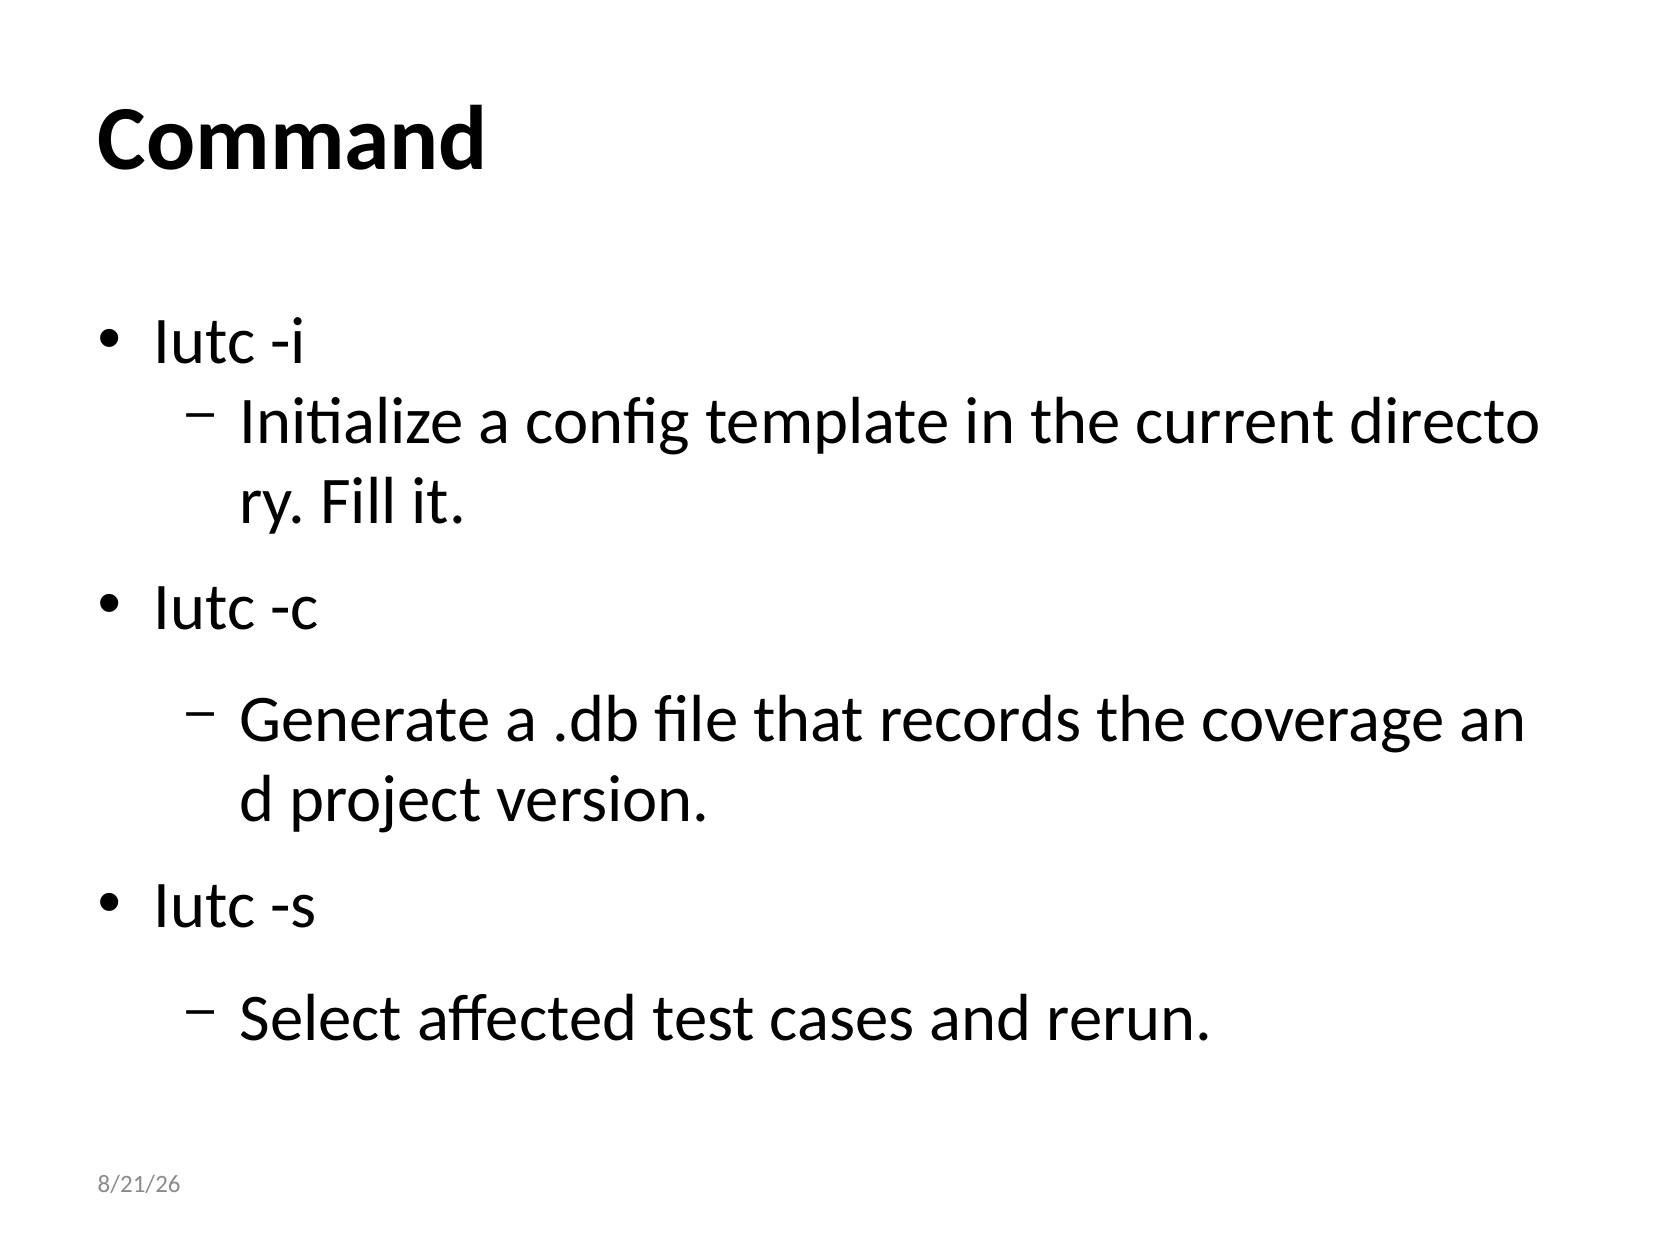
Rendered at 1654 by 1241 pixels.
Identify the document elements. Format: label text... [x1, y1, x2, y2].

title Command [82, 49, 1571, 217]
list Iutc -i Initialize a config template in the current directory. Fill it. Iutc -c Generate a .db file that records the coverage and project version. Iutc -s Select affected test cases and rerun. [82, 289, 1571, 1108]
slide_number 7/23/16 [82, 1149, 469, 1216]
